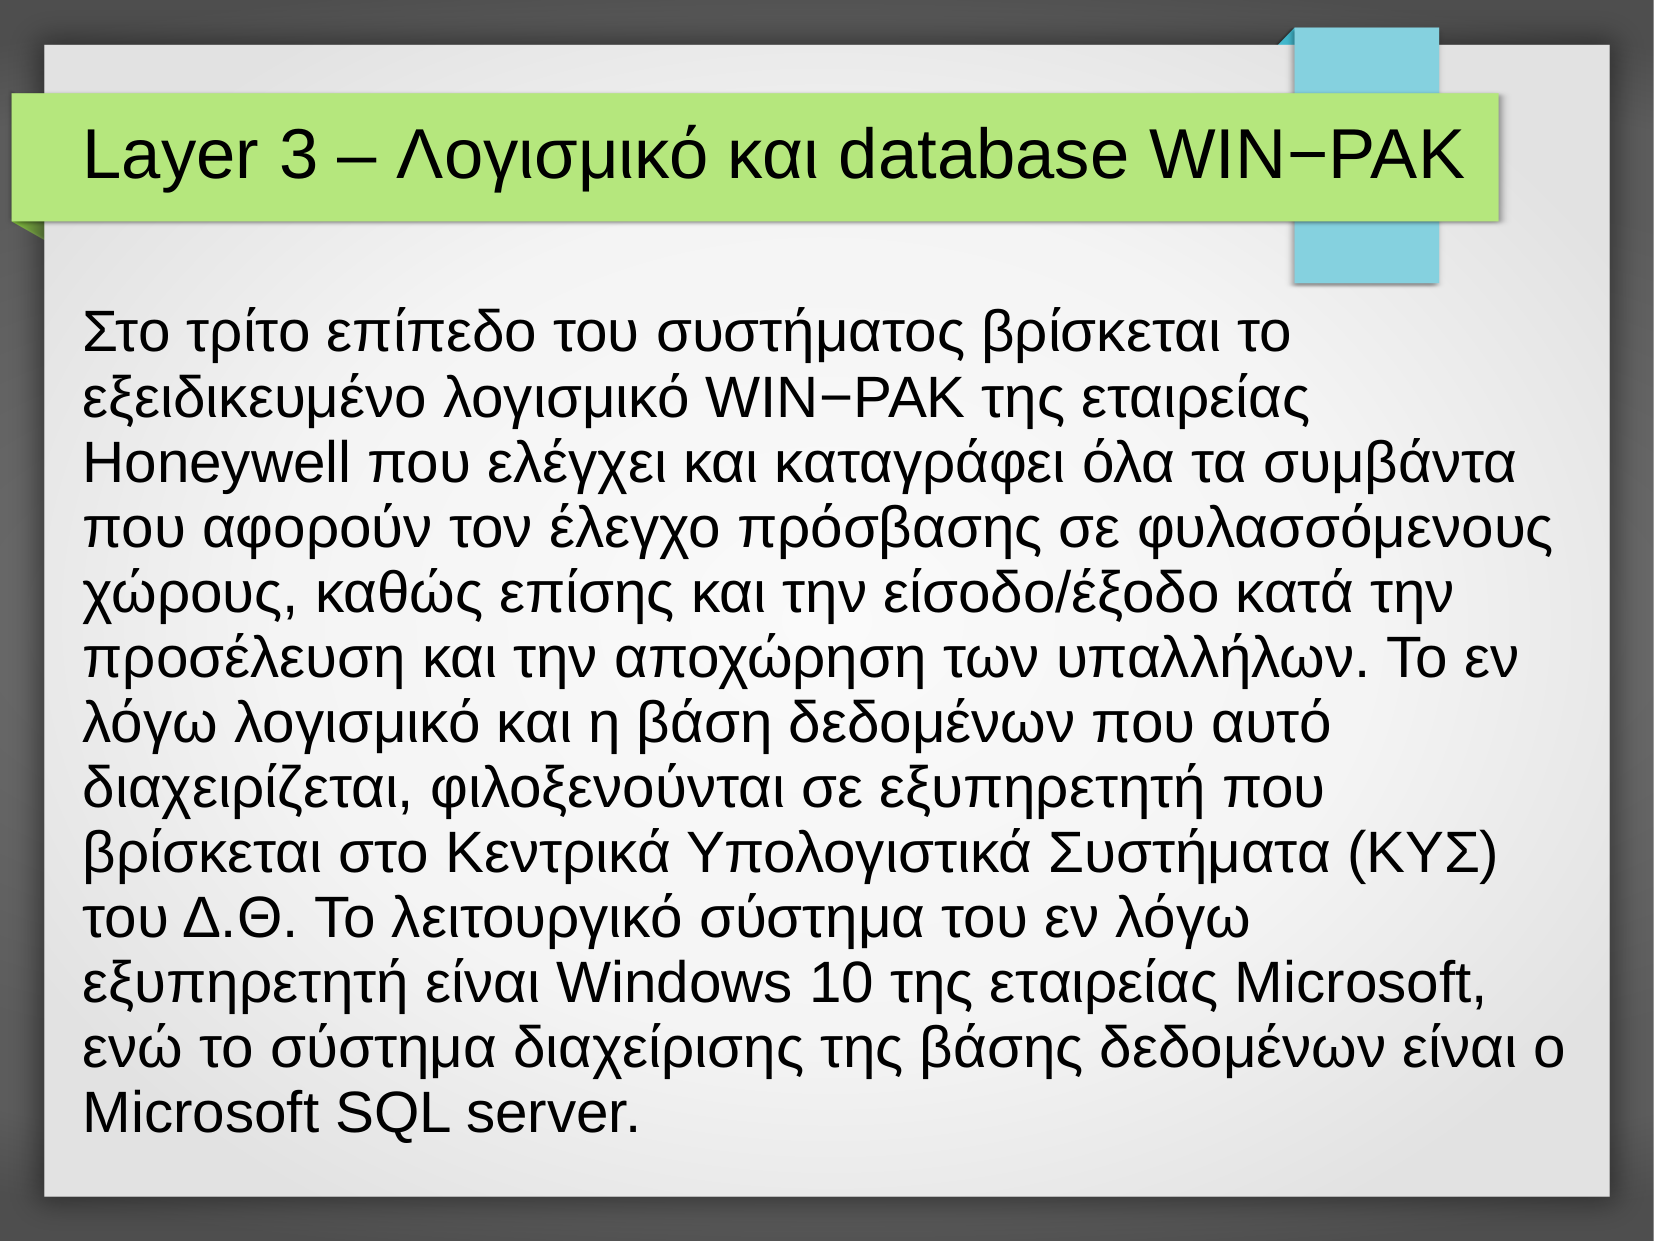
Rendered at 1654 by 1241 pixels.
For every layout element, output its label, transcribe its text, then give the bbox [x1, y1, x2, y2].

picture [0, 0, 1654, 1241]
title Layer 3 ‒ Λογισμικό και database WIN−PAK [82, 74, 1516, 233]
subtitle Στο τρίτο επίπεδο του συστήματος βρίσκεται το εξειδικευμένο λογισμικό WIN−PAK της εταιρείας Honeywell που ελέγχει και καταγράφει όλα τα συμβάντα που αφορούν τον έλεγχο πρόσβασης σε φυλασσόμενους χώρους, καθώς επίσης και την είσοδο/έξοδο κατά την προσέλευση και την αποχώρηση των υπαλλήλων. Το εν λόγω λογισμικό και η βάση δεδομένων που αυτό διαχειρίζεται, φιλοξενούνται σε εξυπηρετητή που βρίσκεται στο Κεντρικά Υπολογιστικά Συστήματα (ΚΥΣ) του Δ.Θ. Το λειτουργικό σύστημα του εν λόγω εξυπηρετητή είναι Windows 10 της εταιρείας Microsoft, ενώ το σύστημα διαχείρισης της βάσης δεδομένων είναι ο Microsoft SQL server. [82, 288, 1571, 1156]
